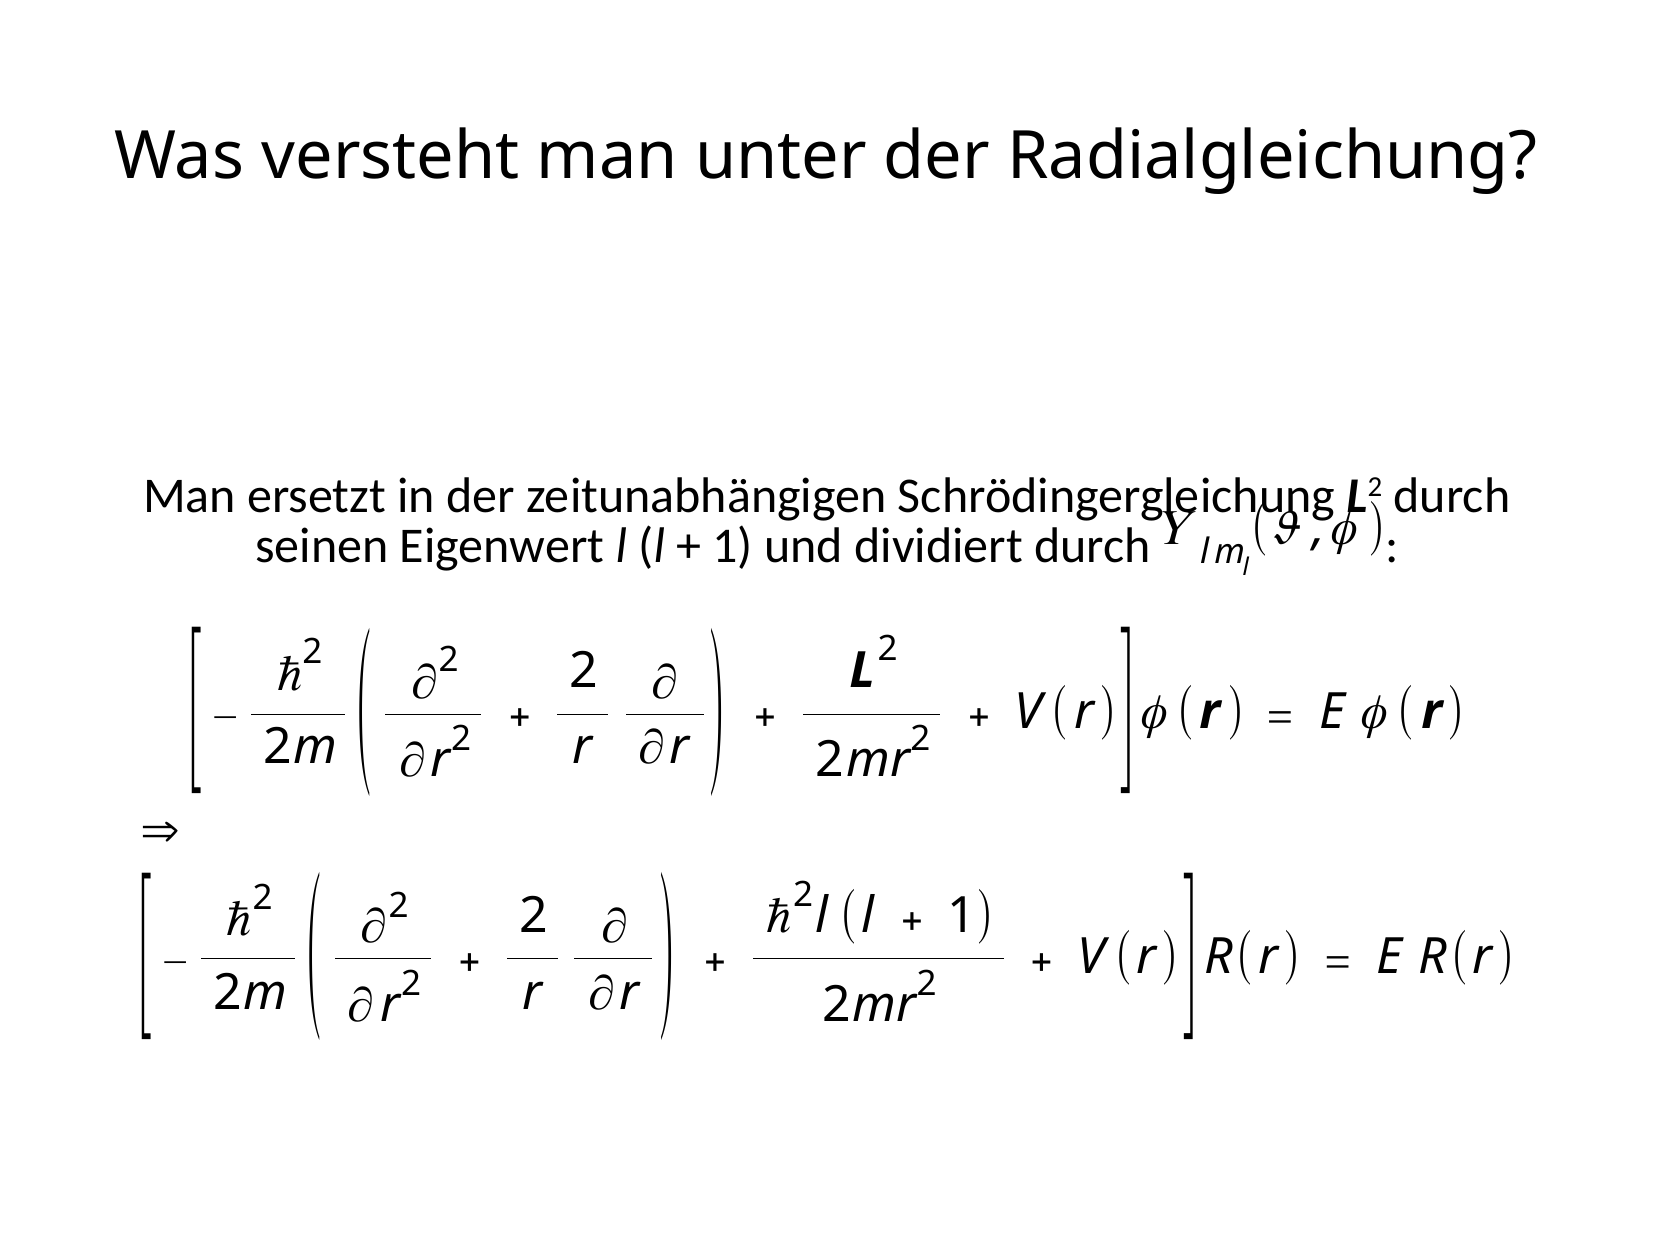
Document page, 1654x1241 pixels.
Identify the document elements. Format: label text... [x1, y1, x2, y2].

chart [132, 624, 1522, 1041]
chart [1147, 497, 1393, 583]
subtitle Man ersetzt in der zeitunabhängigen Schrödingergleichung L2 durch seinen Eigenwert l (l + 1) und dividiert durch : [82, 290, 1571, 1010]
title Was versteht man unter der Radialgleichung? [82, 49, 1571, 257]
